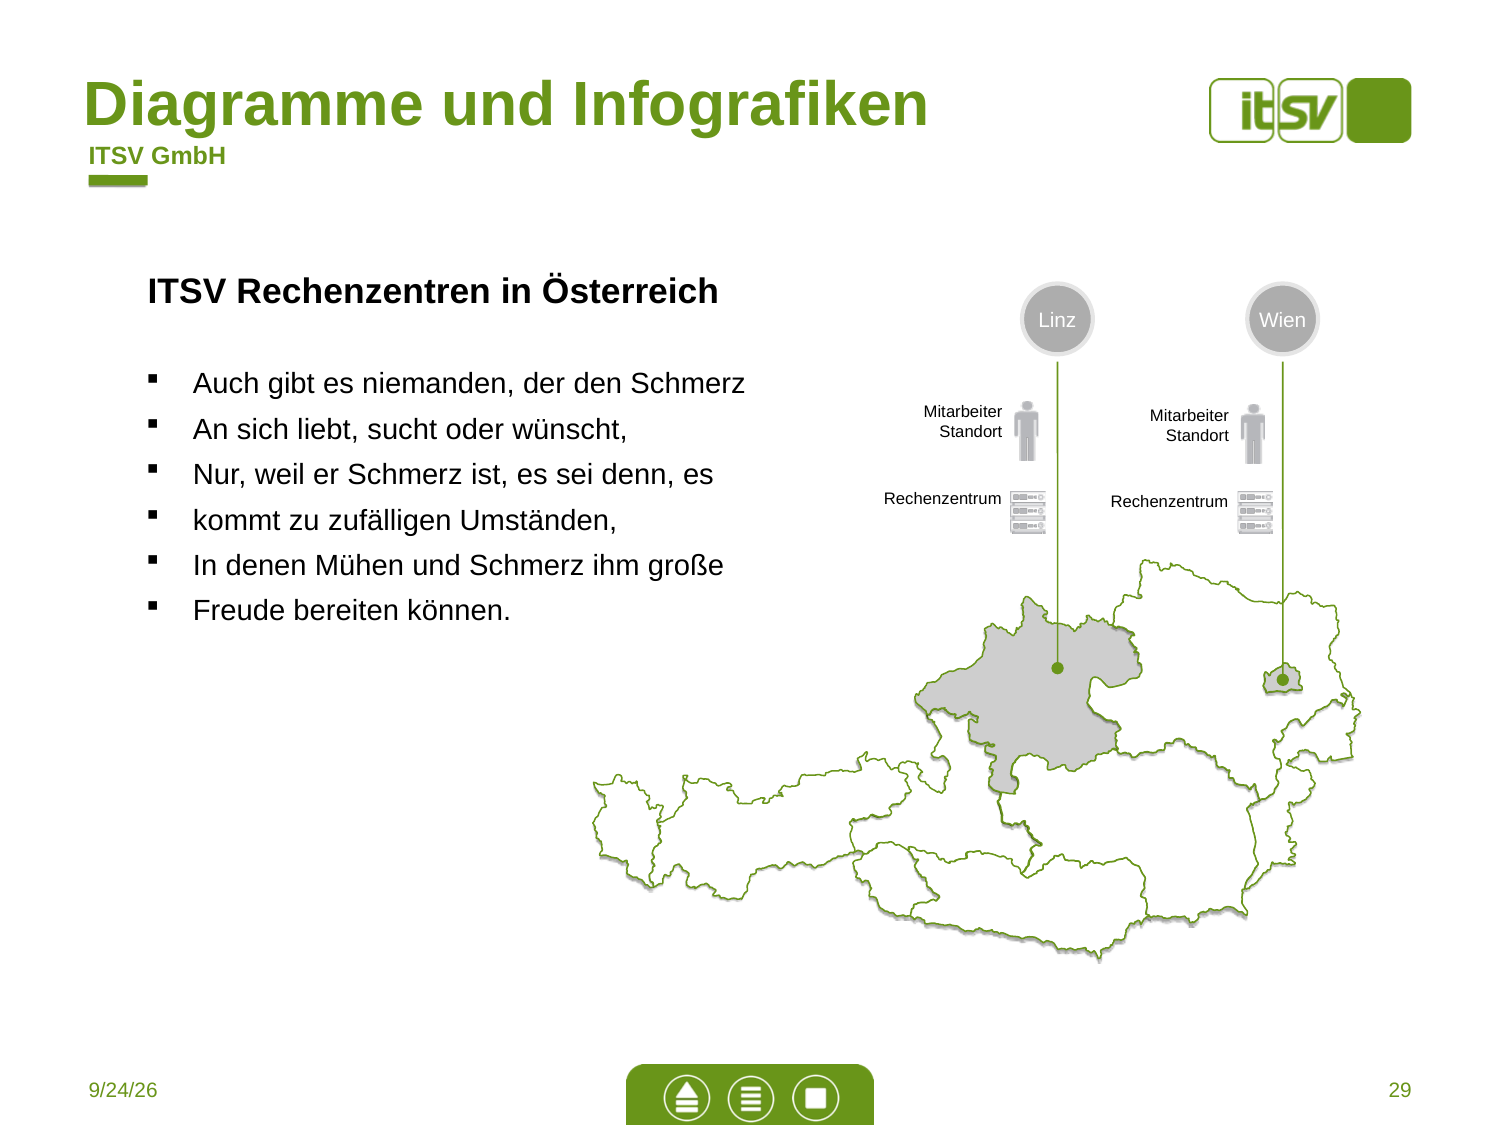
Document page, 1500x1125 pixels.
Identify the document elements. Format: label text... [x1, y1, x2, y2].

subtitle ITSV Rechenzentren in Österreich [147, 268, 1353, 921]
text_box Rechenzentrum [847, 487, 1002, 508]
text_box Mitarbeiter Standort [1074, 404, 1229, 445]
text_box Linz [1022, 283, 1093, 355]
slide_number 2/24/20 [88, 1076, 425, 1115]
picture [626, 1064, 874, 1125]
picture [1010, 491, 1046, 534]
picture [1237, 491, 1273, 534]
picture [1014, 401, 1039, 461]
title Diagramme und Infografiken [83, 62, 1187, 139]
text_box Auch gibt es niemanden, der den Schmerz An sich liebt, sucht oder wünscht, Nur, weil er Schmerz ist, es sei denn, es kommt zu zufälligen Umständen, In denen Mühen und Schmerz ihm große Freude bereiten können. [145, 364, 750, 675]
picture [1209, 78, 1412, 143]
subtitle ITSV Rechenzentren in Österreich [1198, 750, 1353, 921]
picture [1240, 404, 1265, 464]
text_box [592, 559, 1361, 959]
text_box Rechenzentrum [1074, 490, 1229, 512]
text_box Wien [1247, 283, 1319, 355]
slide_number <number> [1074, 1076, 1412, 1115]
text_box Mitarbeiter Standort [848, 401, 1003, 442]
